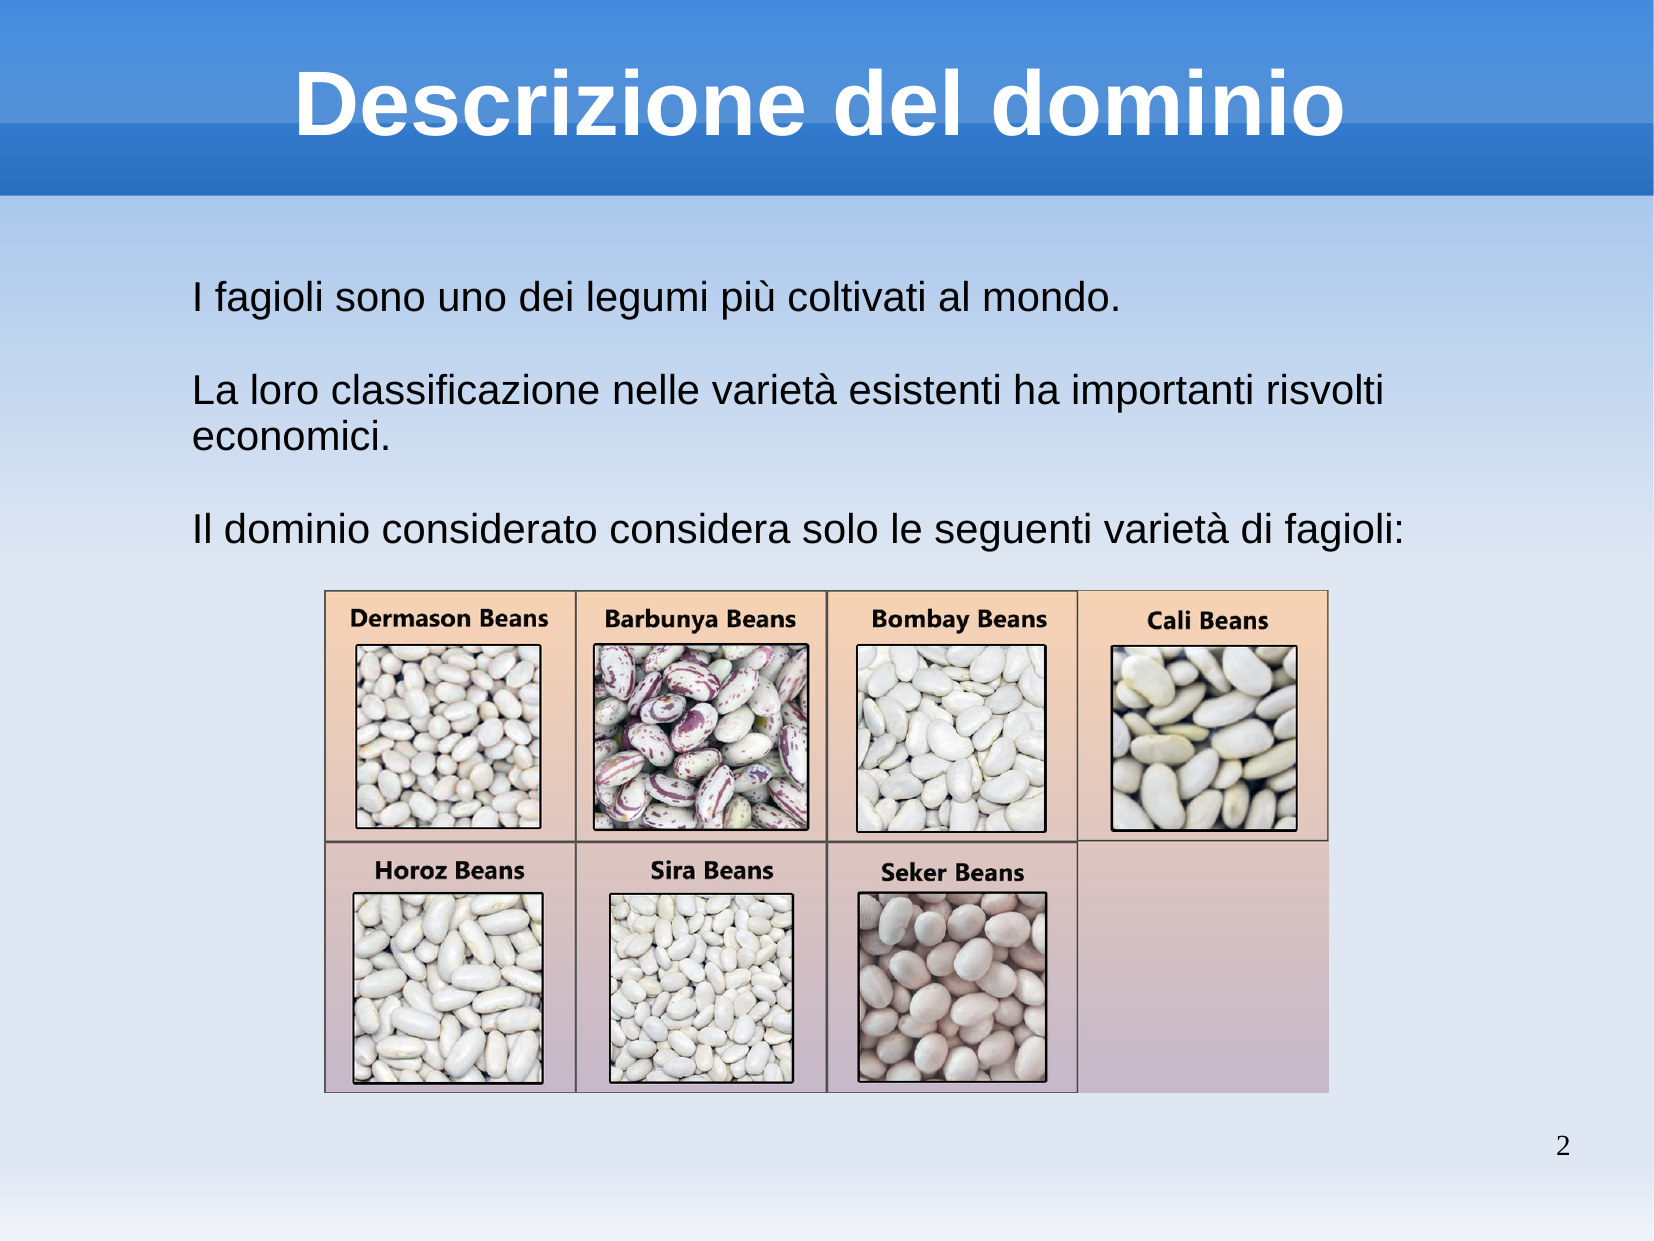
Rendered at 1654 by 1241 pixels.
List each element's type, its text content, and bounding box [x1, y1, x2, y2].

picture [0, 0, 1654, 1241]
title Descrizione del dominio [76, 0, 1565, 208]
text_box I fagioli sono uno dei legumi più coltivati al mondo. La loro classificazione nelle varietà esistenti ha importanti risvolti economici. Il dominio considerato considera solo le seguenti varietà di fagioli: [177, 266, 1477, 532]
